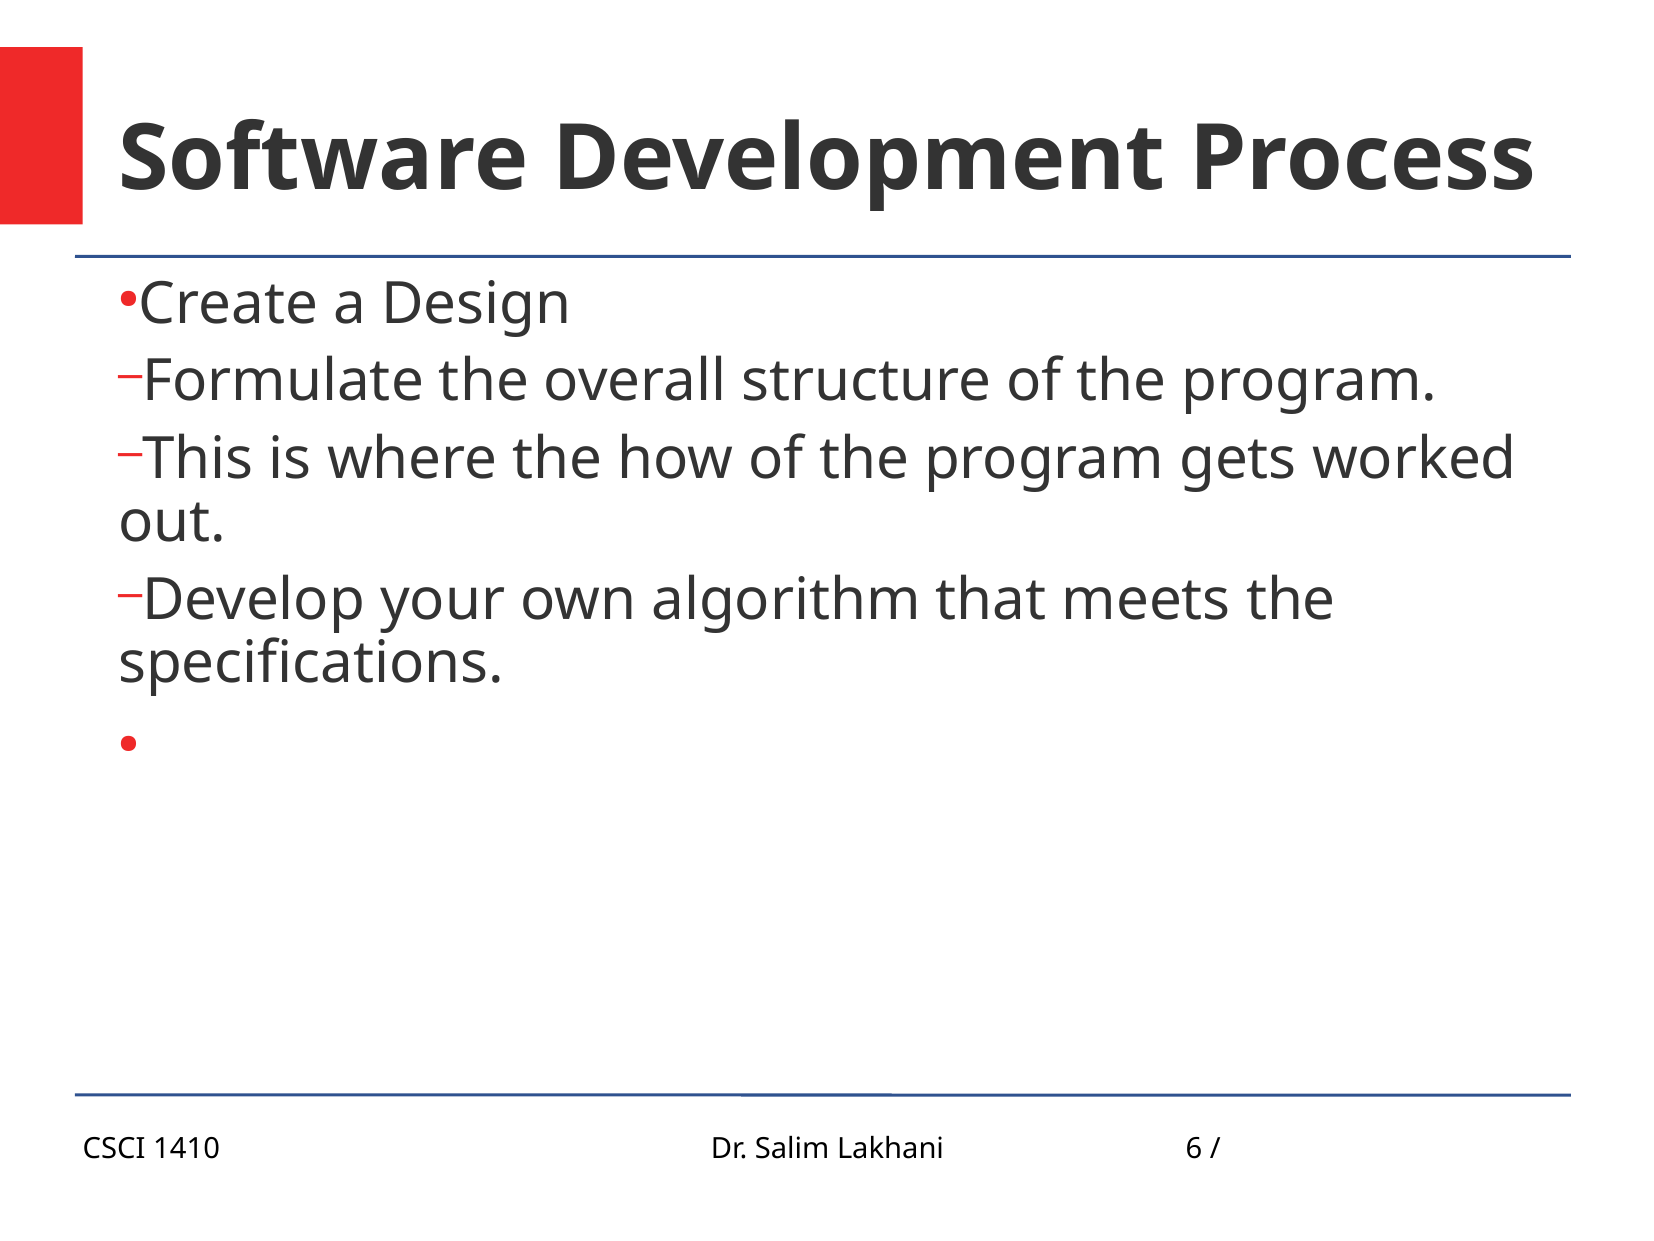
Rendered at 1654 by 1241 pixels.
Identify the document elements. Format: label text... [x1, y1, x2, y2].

text_box Dr. Salim Lakhani [565, 1129, 1090, 1216]
list Create a Design Formulate the overall structure of the program. This is where the how of the program gets worked out. Develop your own algorithm that meets the specifications. [118, 265, 1536, 1081]
title Software Development Process [118, 49, 1571, 257]
text_box / [1185, 1129, 1571, 1216]
text_box CSCI 1410 [82, 1129, 468, 1216]
